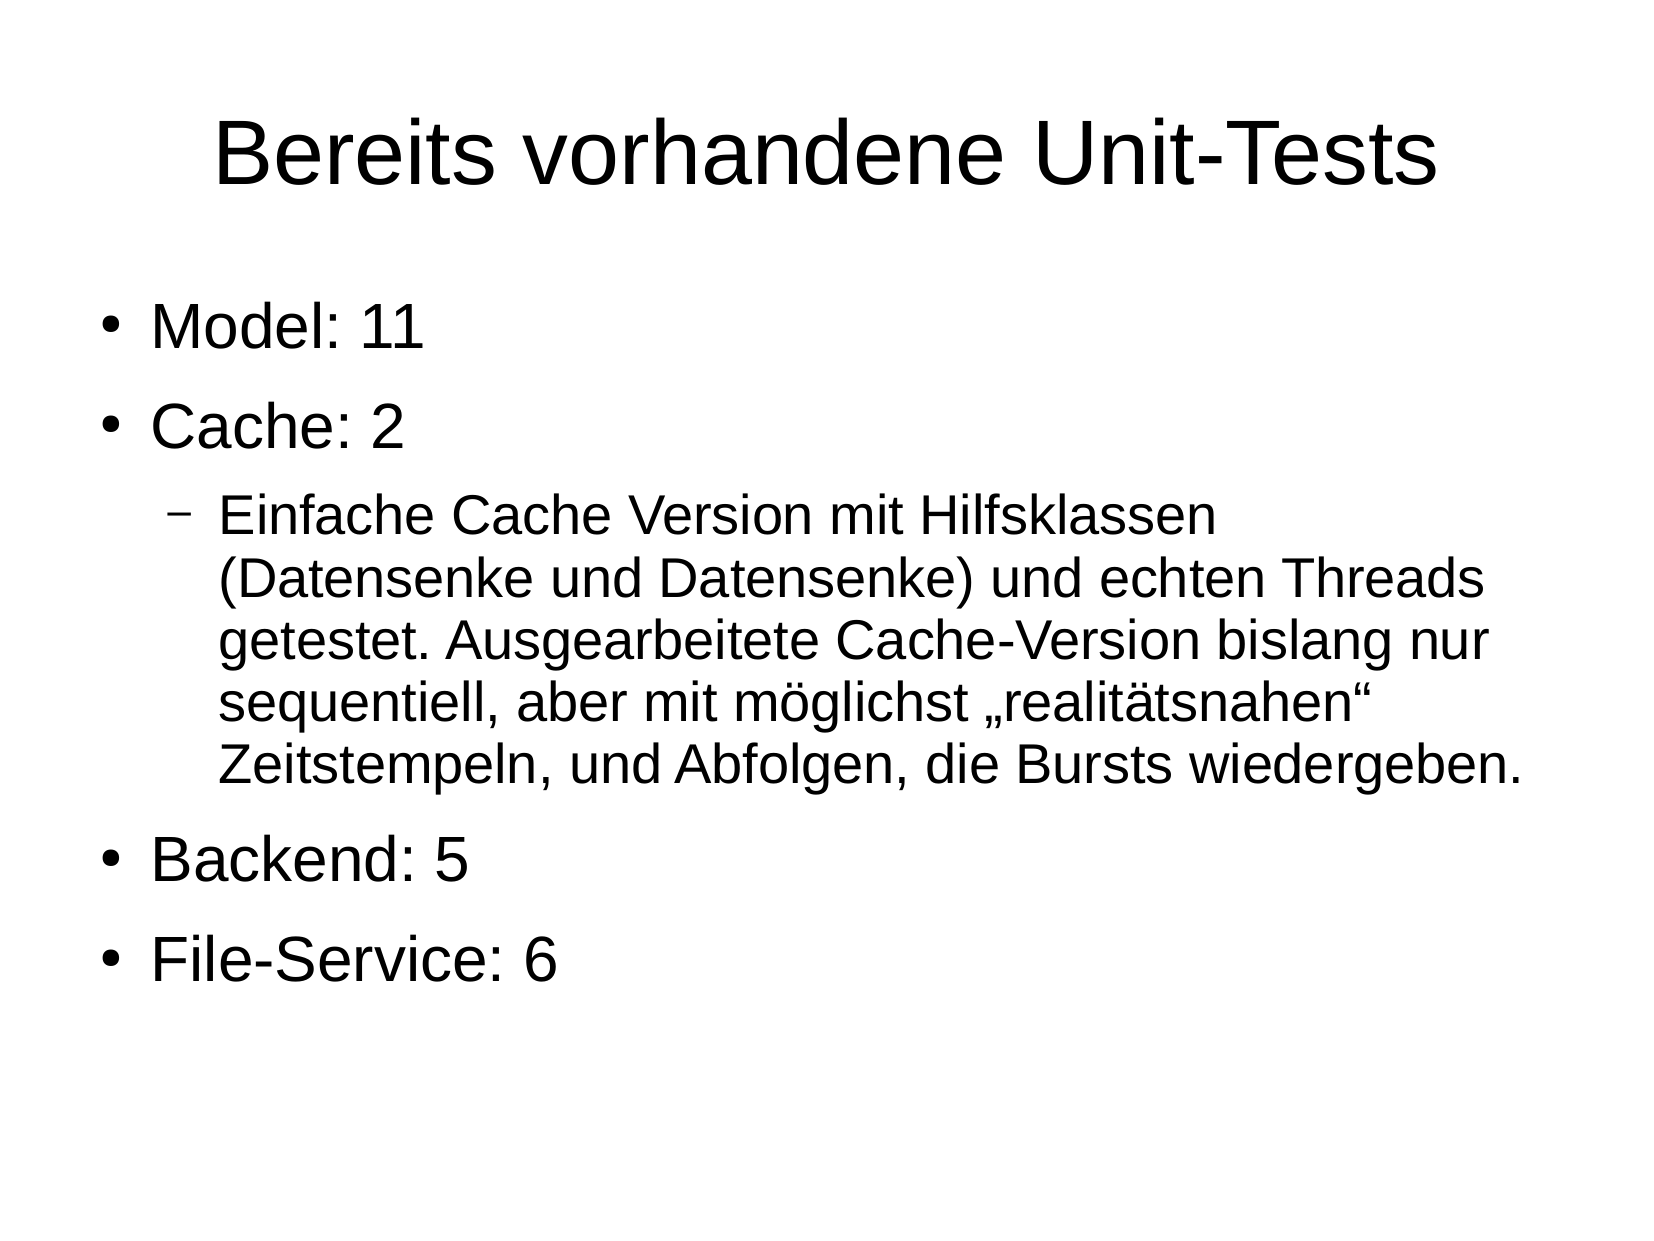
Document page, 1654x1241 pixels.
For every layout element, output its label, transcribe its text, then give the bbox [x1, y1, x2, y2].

title Bereits vorhandene Unit-Tests [82, 49, 1571, 257]
list Model: 11 Cache: 2 Einfache Cache Version mit Hilfsklassen (Datensenke und Datensenke) und echten Threads getestet. Ausgearbeitete Cache-Version bislang nur sequentiell, aber mit möglichst „realitätsnahen“ Zeitstempeln, und Abfolgen, die Bursts wiedergeben. Backend: 5 File-Service: 6 [82, 290, 1571, 1010]
